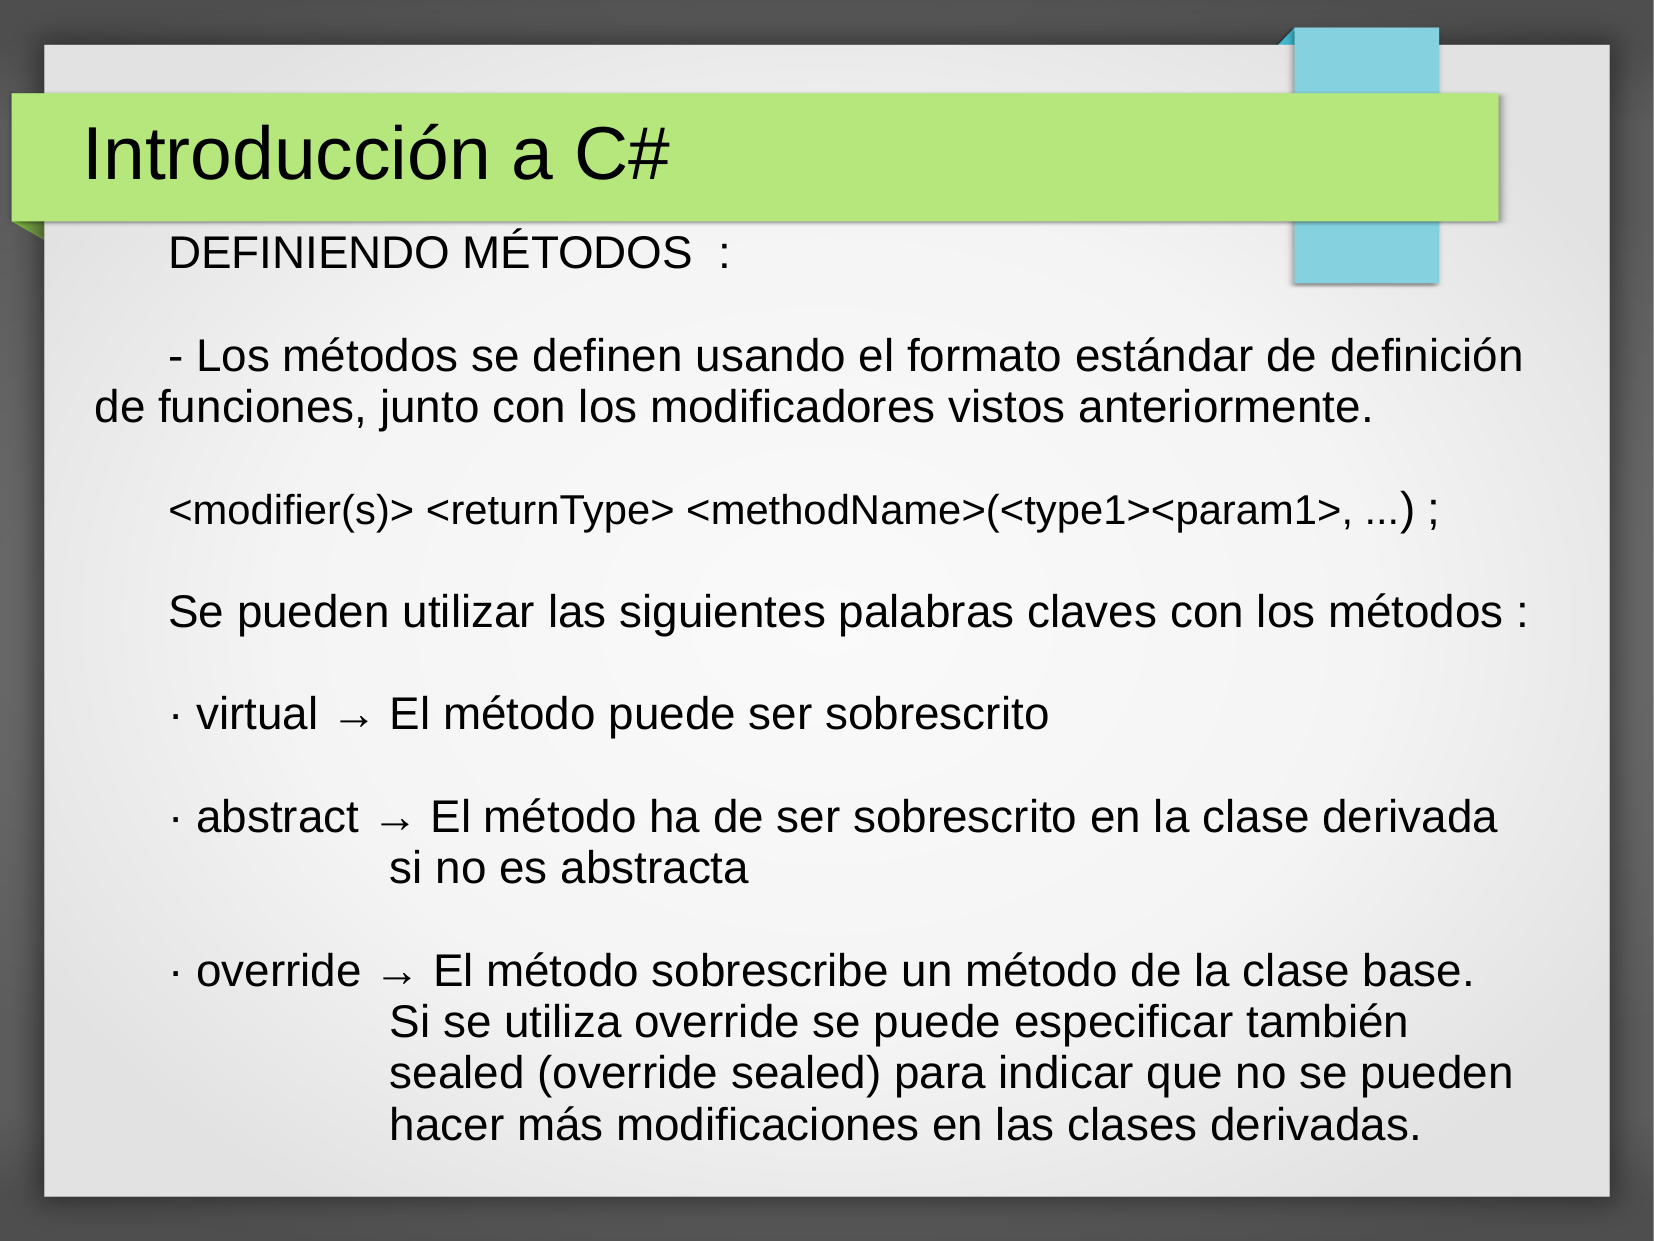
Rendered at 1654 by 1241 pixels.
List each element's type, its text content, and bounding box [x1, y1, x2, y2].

title Introducción a C# [82, 94, 1264, 213]
picture [0, 0, 1654, 1241]
text_box DEFINIENDO MÉTODOS : - Los métodos se definen usando el formato estándar de definición de funciones, junto con los modificadores vistos anteriormente. <modifier(s)> <returnType> <methodName>(<type1><param1>, ...) ; Se pueden utilizar las siguientes palabras claves con los métodos : · virtual → El método puede ser sobrescrito · abstract → El método ha de ser sobrescrito en la clase derivada si no es abstracta · override → El método sobrescribe un método de la clase base. Si se utiliza override se puede especificar también sealed (override sealed) para indicar que no se pueden hacer más modificaciones en las clases derivadas. [94, 226, 1536, 1150]
